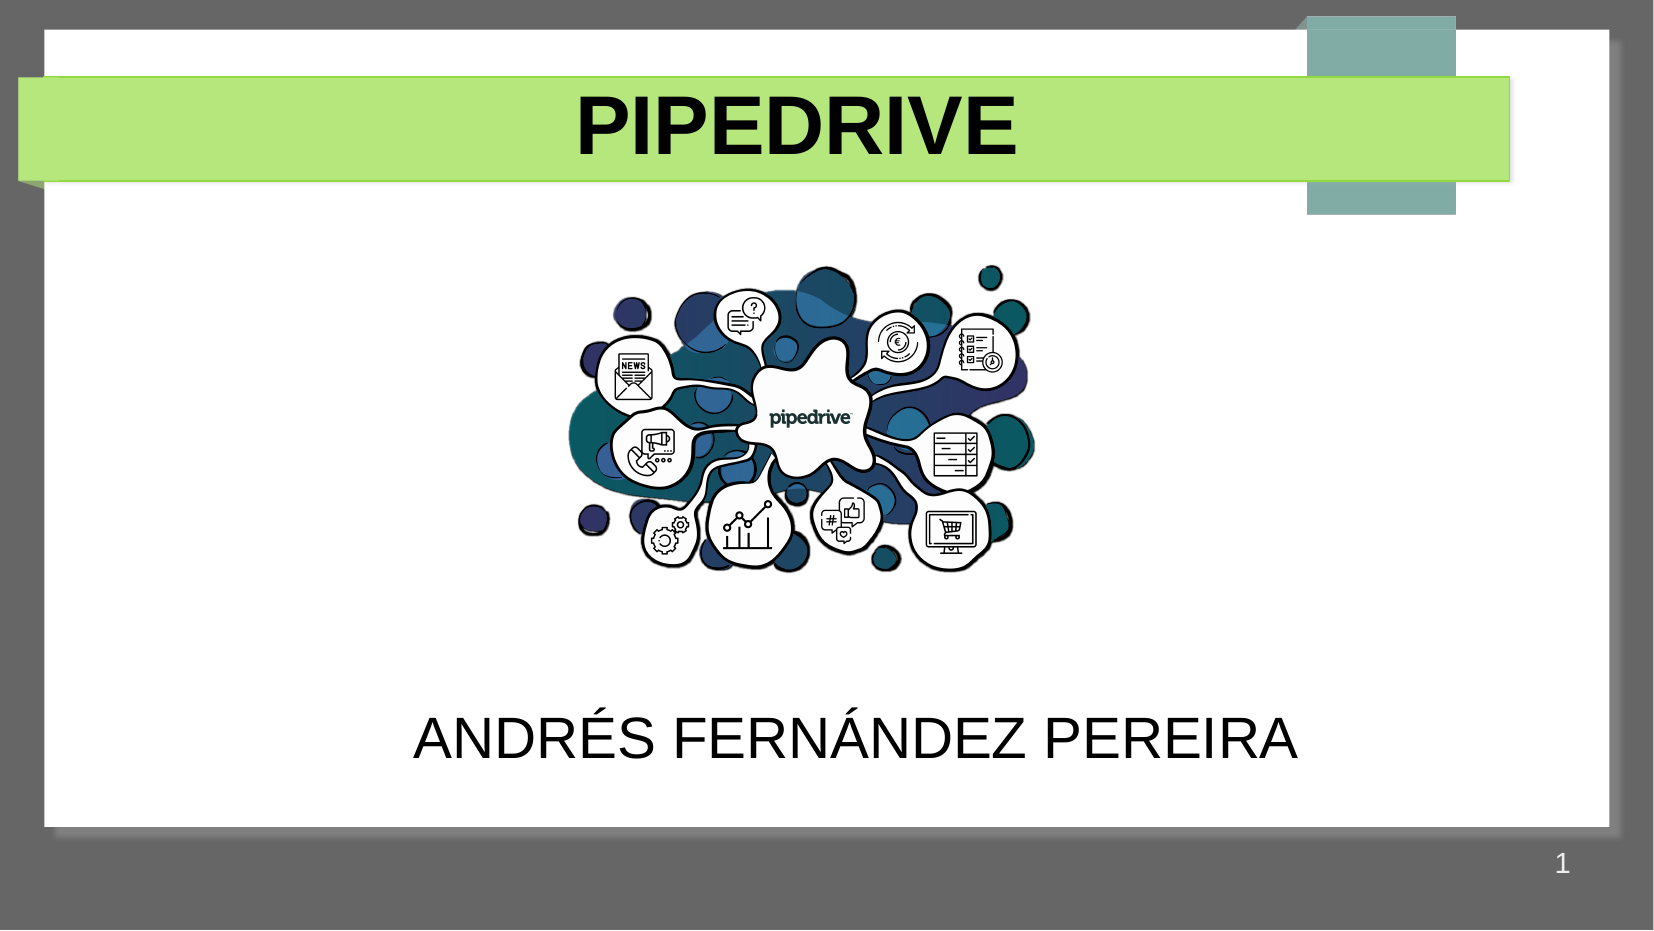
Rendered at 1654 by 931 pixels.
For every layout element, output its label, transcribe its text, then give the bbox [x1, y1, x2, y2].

picture [569, 265, 1034, 572]
subtitle ANDRÉS FERNÁNDEZ PEREIRA [147, 590, 1565, 886]
title PIPEDRIVE [88, 73, 1506, 178]
